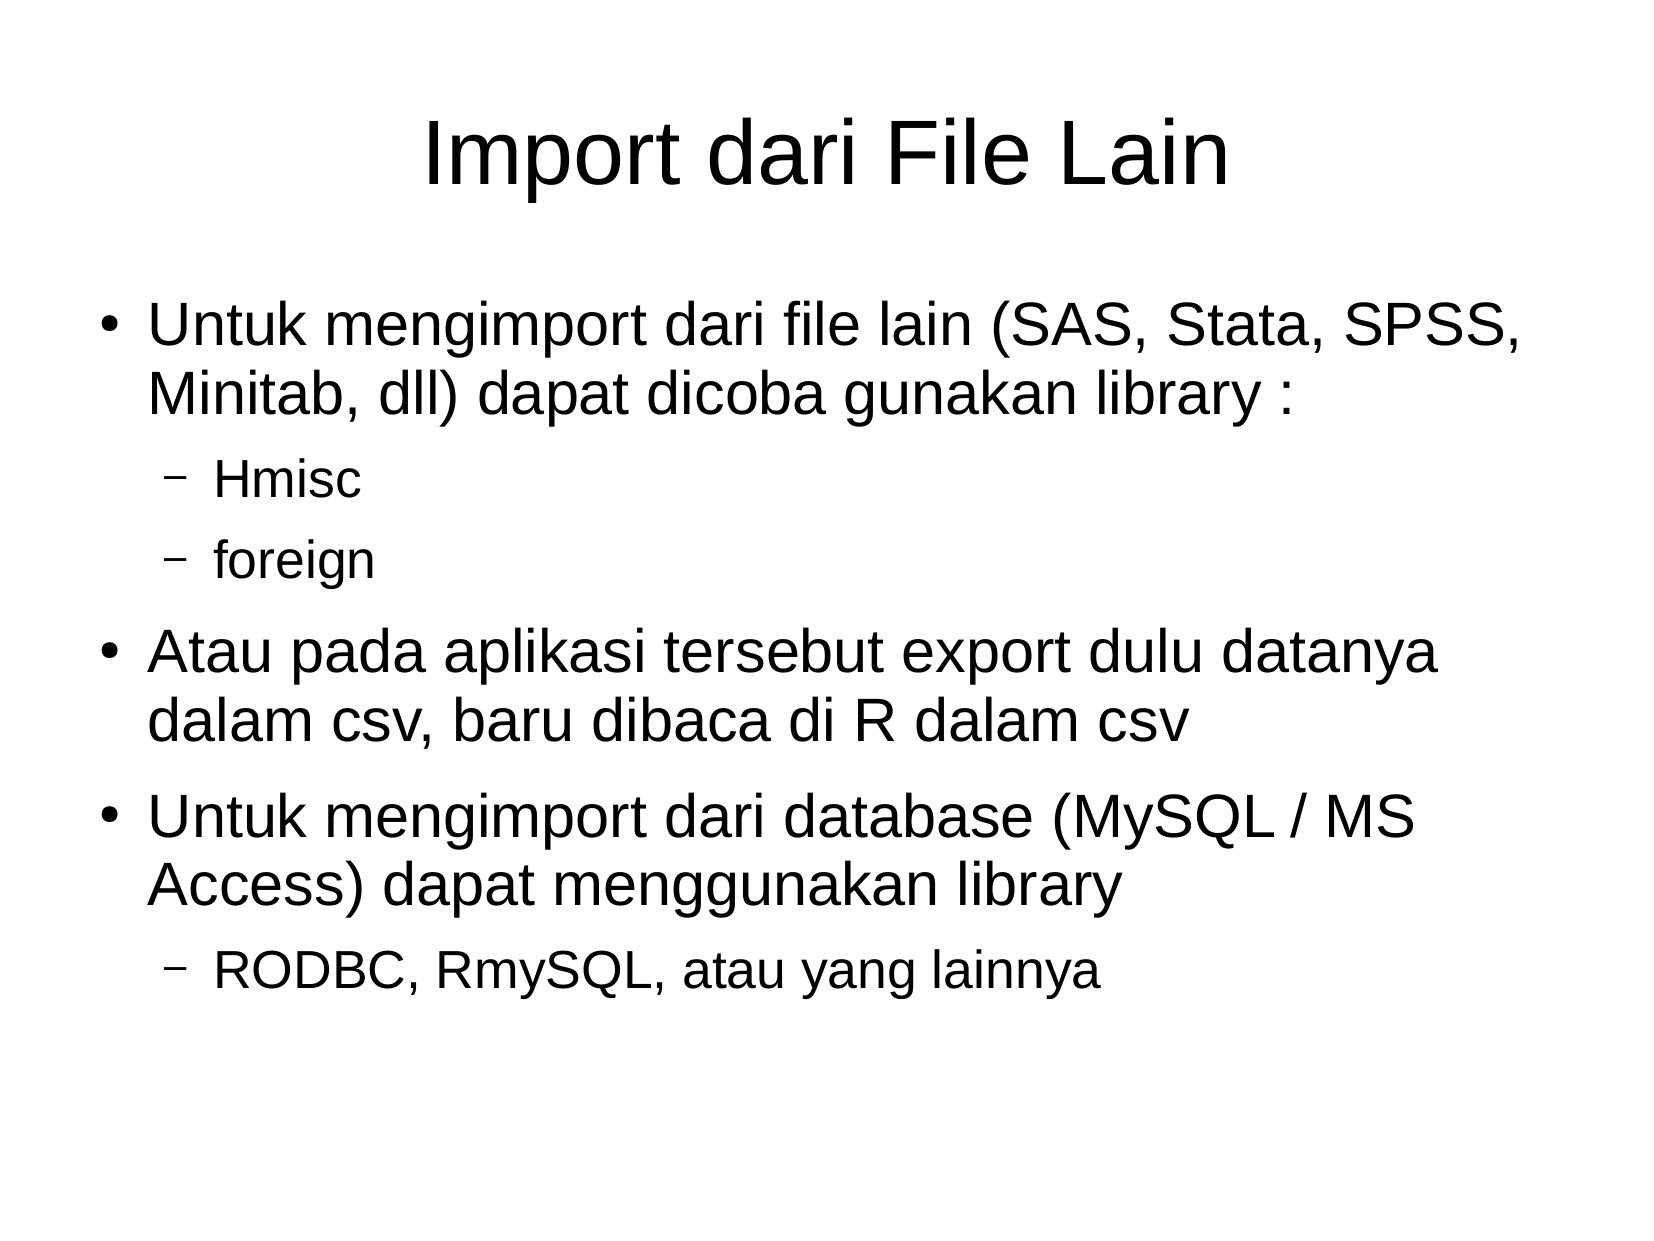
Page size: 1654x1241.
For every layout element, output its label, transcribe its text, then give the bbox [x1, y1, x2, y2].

list Untuk mengimport dari file lain (SAS, Stata, SPSS, Minitab, dll) dapat dicoba gunakan library : Hmisc foreign Atau pada aplikasi tersebut export dulu datanya dalam csv, baru dibaca di R dalam csv Untuk mengimport dari database (MySQL / MS Access) dapat menggunakan library RODBC, RmySQL, atau yang lainnya [82, 290, 1571, 1010]
title Import dari File Lain [82, 49, 1571, 257]
